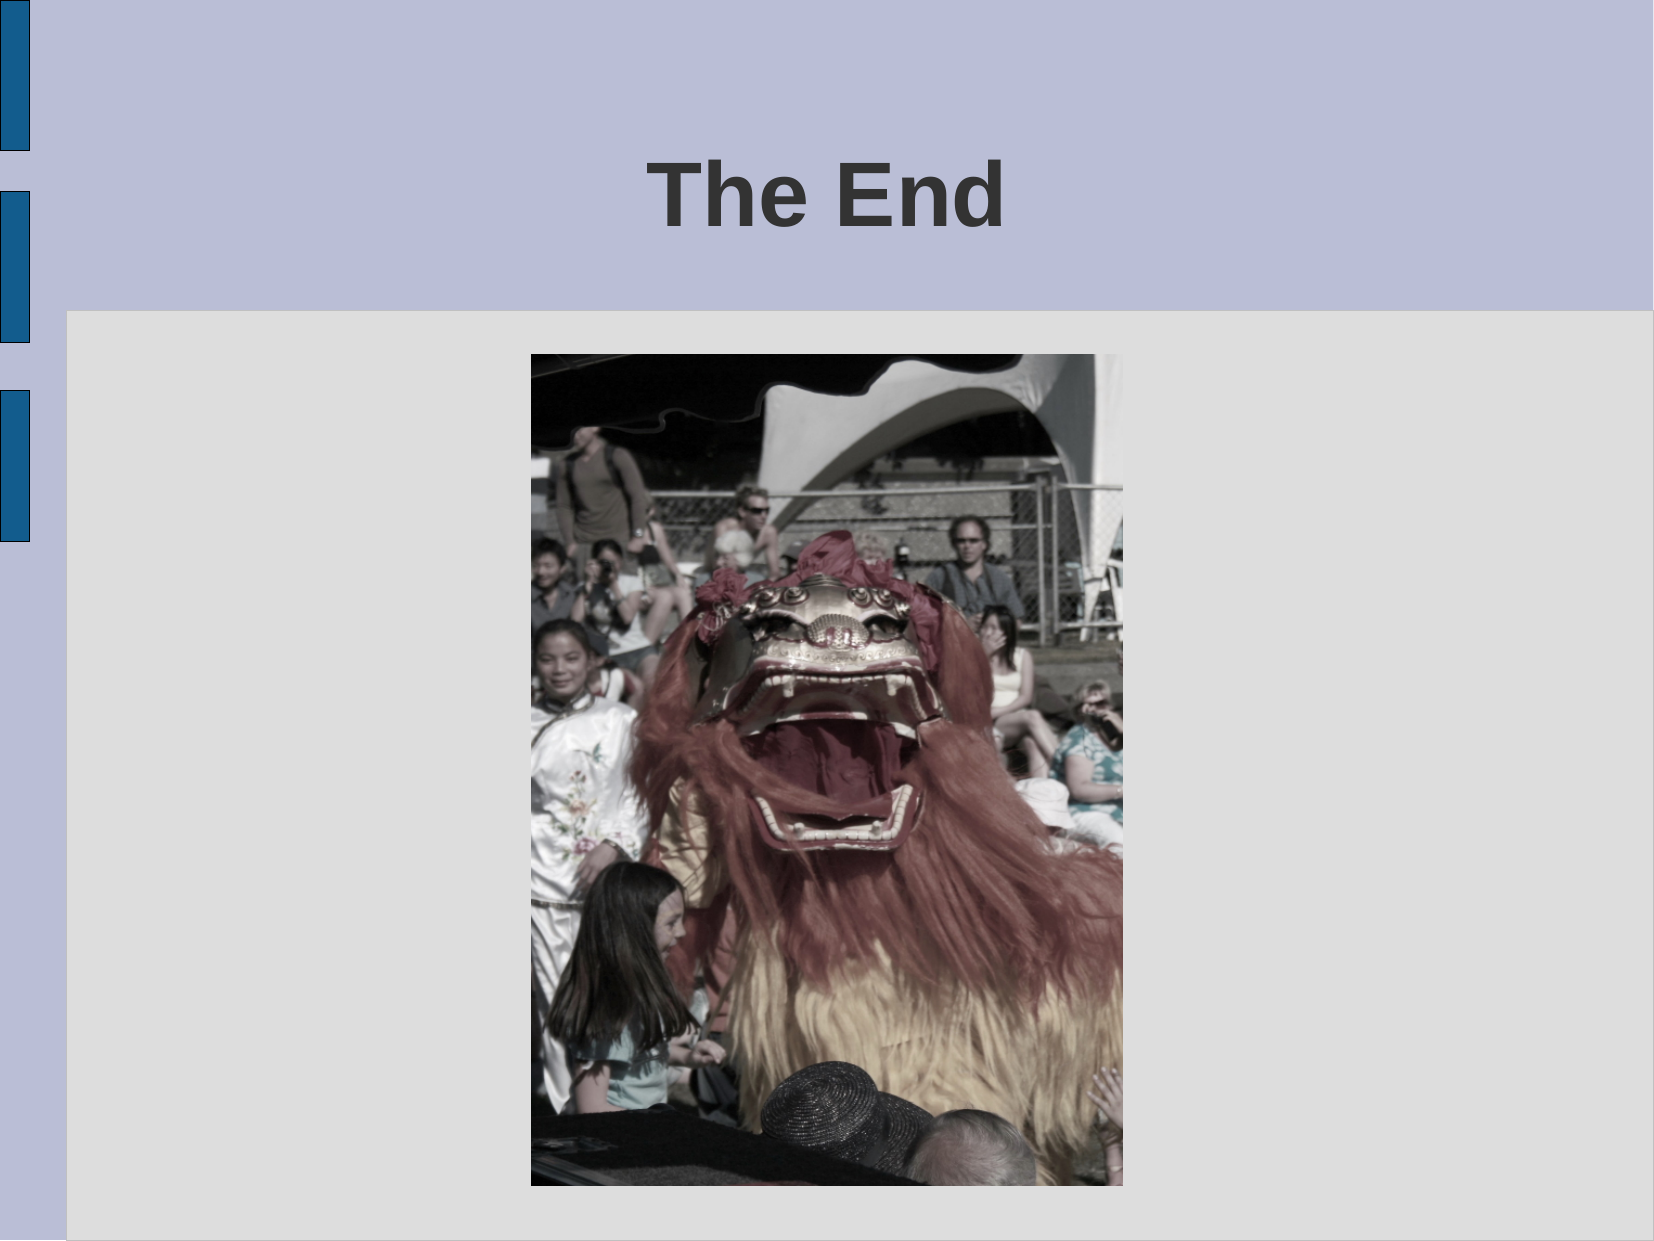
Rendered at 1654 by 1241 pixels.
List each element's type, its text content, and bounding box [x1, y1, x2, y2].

picture [531, 354, 1123, 1186]
title The End [121, 91, 1534, 299]
